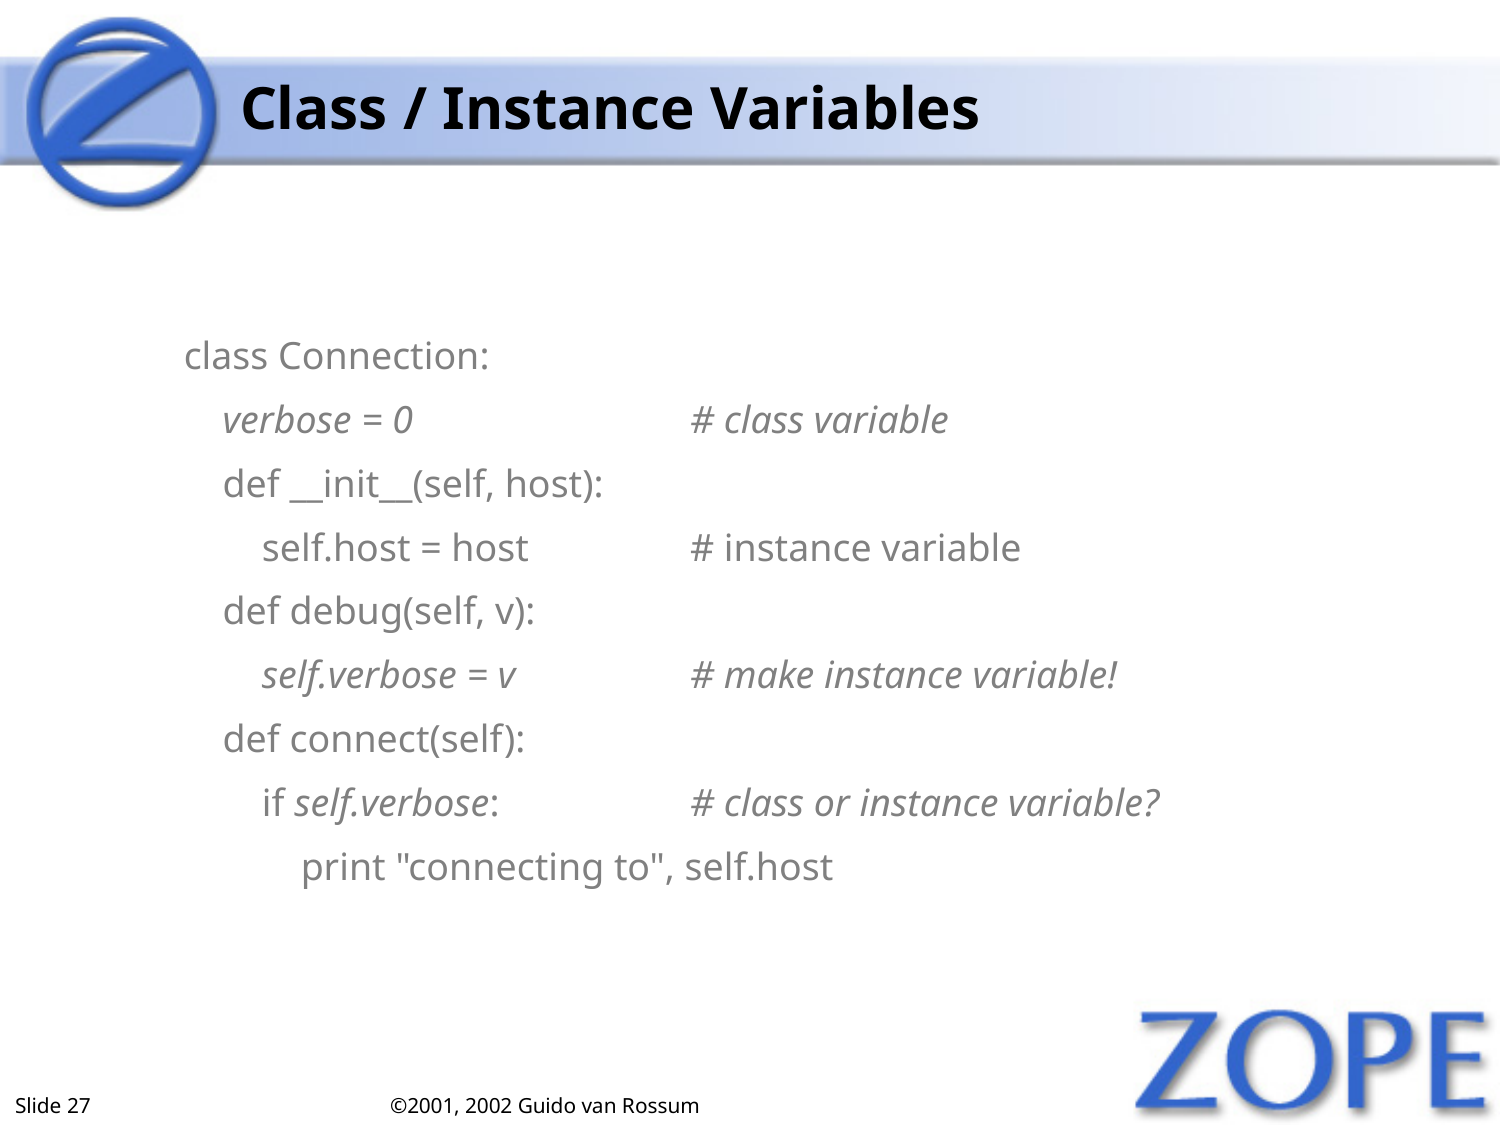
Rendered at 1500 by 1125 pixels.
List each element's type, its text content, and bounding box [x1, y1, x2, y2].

list class Connection: verbose = 0 # class variable def __init__(self, host): self.host = host # instance variable def debug(self, v): self.verbose = v # make instance variable! def connect(self): if self.verbose: # class or instance variable? print "connecting to", self.host [112, 324, 1450, 1000]
title Class / Instance Variables [225, 50, 1467, 163]
